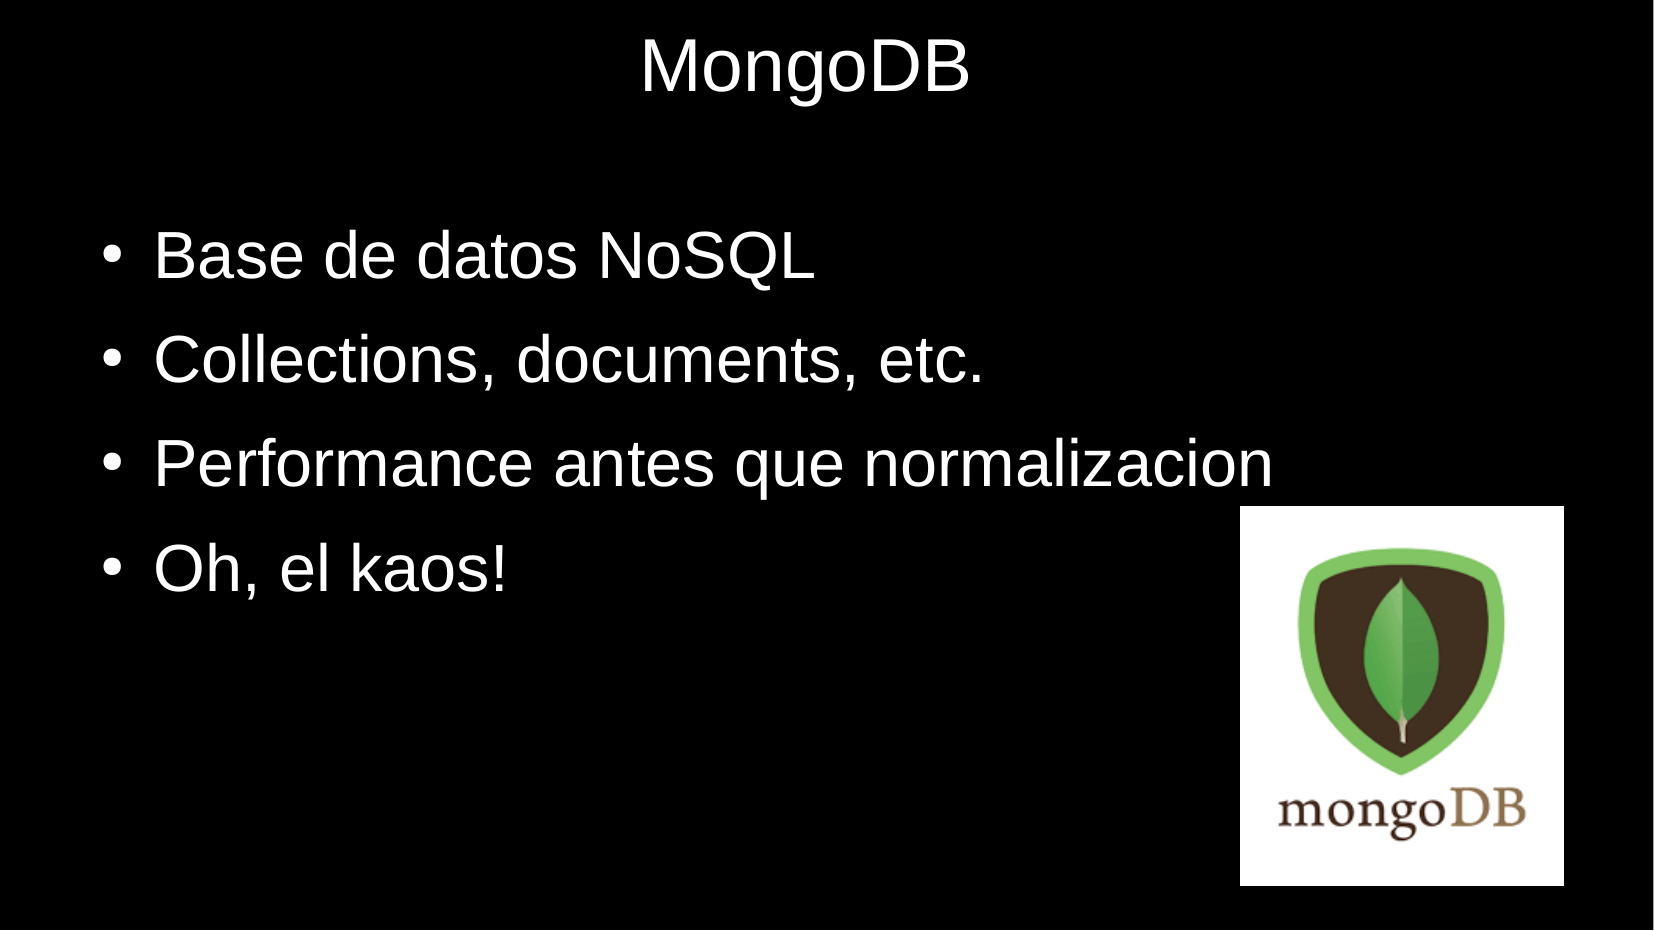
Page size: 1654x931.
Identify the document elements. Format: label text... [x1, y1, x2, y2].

picture [1240, 506, 1564, 886]
list Base de datos NoSQL Collections, documents, etc. Performance antes que normalizacion Oh, el kaos! [82, 217, 1571, 758]
title MongoDB [23, 11, 1589, 119]
